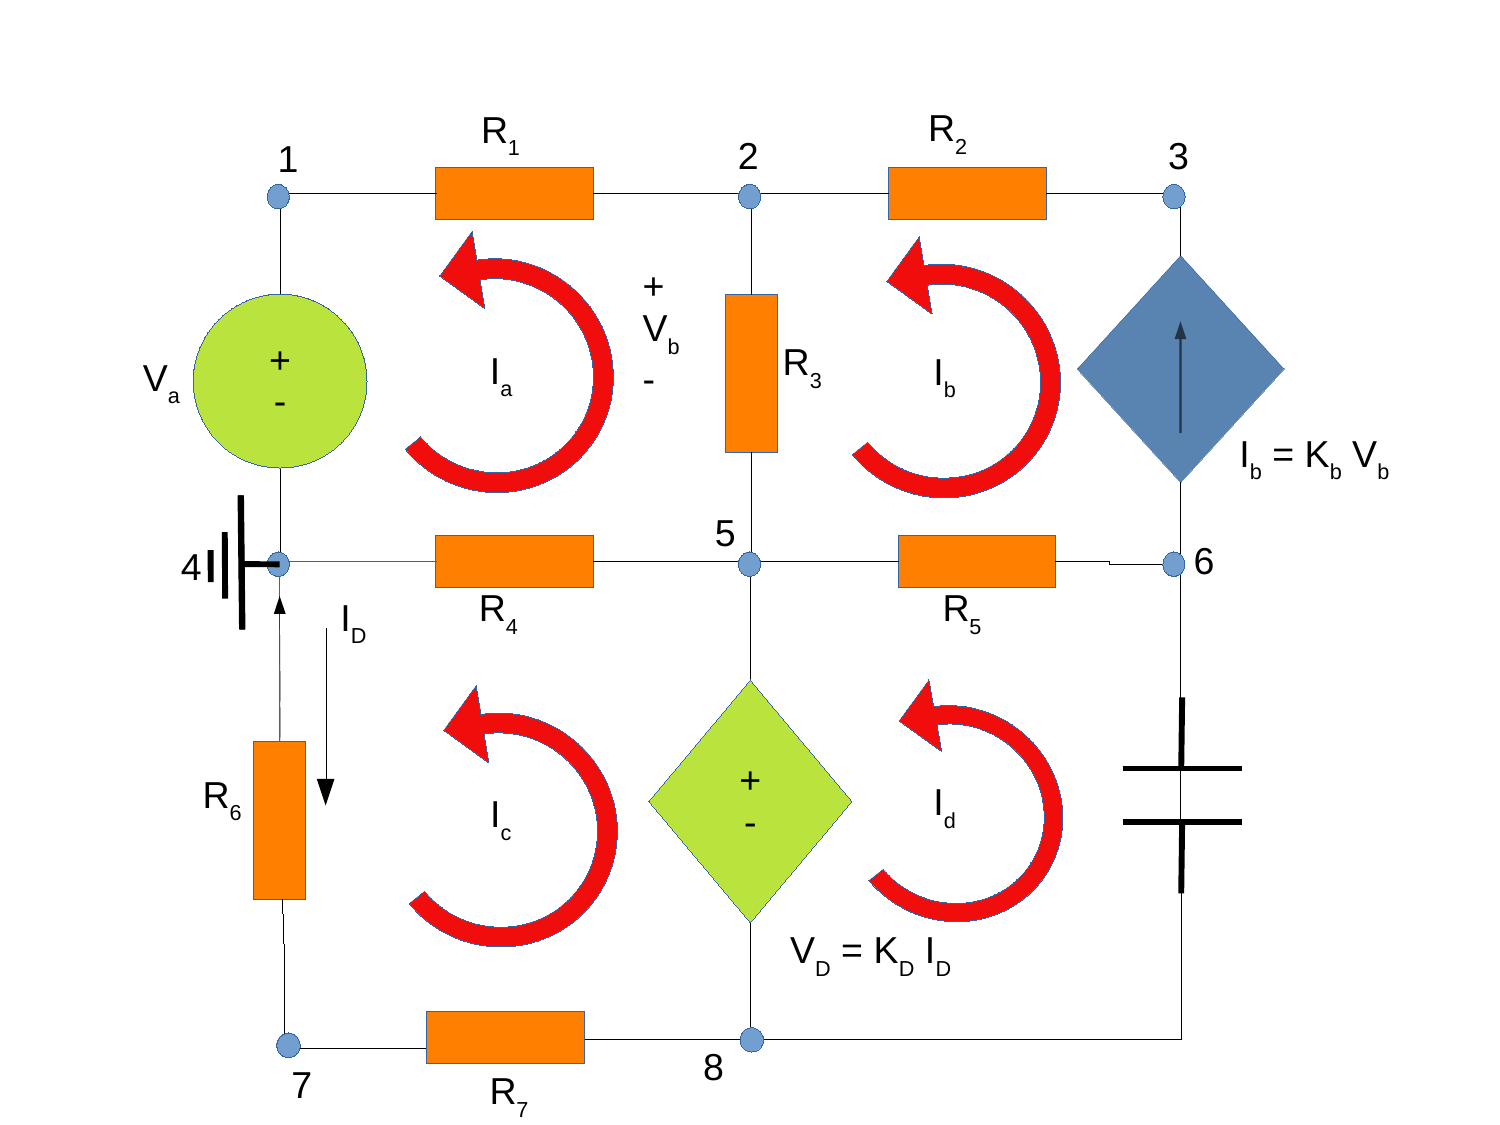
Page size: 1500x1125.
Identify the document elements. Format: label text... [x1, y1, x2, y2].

text_box [253, 741, 306, 900]
text_box 5 [699, 505, 751, 568]
text_box R7 [474, 1064, 585, 1125]
text_box [426, 1011, 585, 1064]
text_box [735, 294, 778, 453]
text_box [740, 1027, 764, 1053]
text_box + - [199, 294, 368, 469]
text_box [1162, 184, 1186, 209]
text_box [868, 679, 1063, 922]
text_box 6 [1178, 533, 1289, 639]
text_box 8 [688, 1040, 739, 1096]
text_box 2 [723, 127, 774, 185]
text_box Ib = Kb Vb [1224, 425, 1500, 531]
text_box [435, 535, 594, 588]
text_box [738, 185, 761, 209]
text_box 1 [262, 131, 373, 237]
text_box ID [325, 589, 408, 695]
text_box [852, 236, 1061, 498]
text_box [898, 535, 1056, 588]
text_box R5 [927, 580, 1038, 686]
text_box [267, 184, 290, 209]
text_box [888, 167, 1047, 220]
text_box VD = KD ID [775, 922, 1075, 1028]
text_box [739, 552, 761, 577]
text_box + Vb - [627, 258, 735, 498]
text_box R2 [913, 100, 1024, 206]
text_box [435, 167, 594, 220]
text_box [1077, 255, 1285, 483]
text_box [267, 551, 290, 577]
text_box [276, 1032, 301, 1058]
text_box 4 [166, 539, 226, 597]
text_box Id [918, 774, 1002, 880]
text_box [405, 231, 614, 493]
text_box Ib [918, 344, 1002, 450]
text_box Ic [475, 786, 557, 892]
text_box 3 [1153, 127, 1263, 234]
text_box [1162, 551, 1178, 577]
text_box R3 [768, 334, 878, 440]
text_box 7 [276, 1057, 387, 1125]
text_box Ia [475, 342, 577, 461]
text_box [409, 685, 618, 947]
text_box + - [648, 679, 852, 923]
text_box R4 [464, 580, 574, 686]
text_box R1 [466, 102, 576, 208]
text_box Va [128, 349, 235, 455]
text_box R6 [187, 766, 253, 872]
